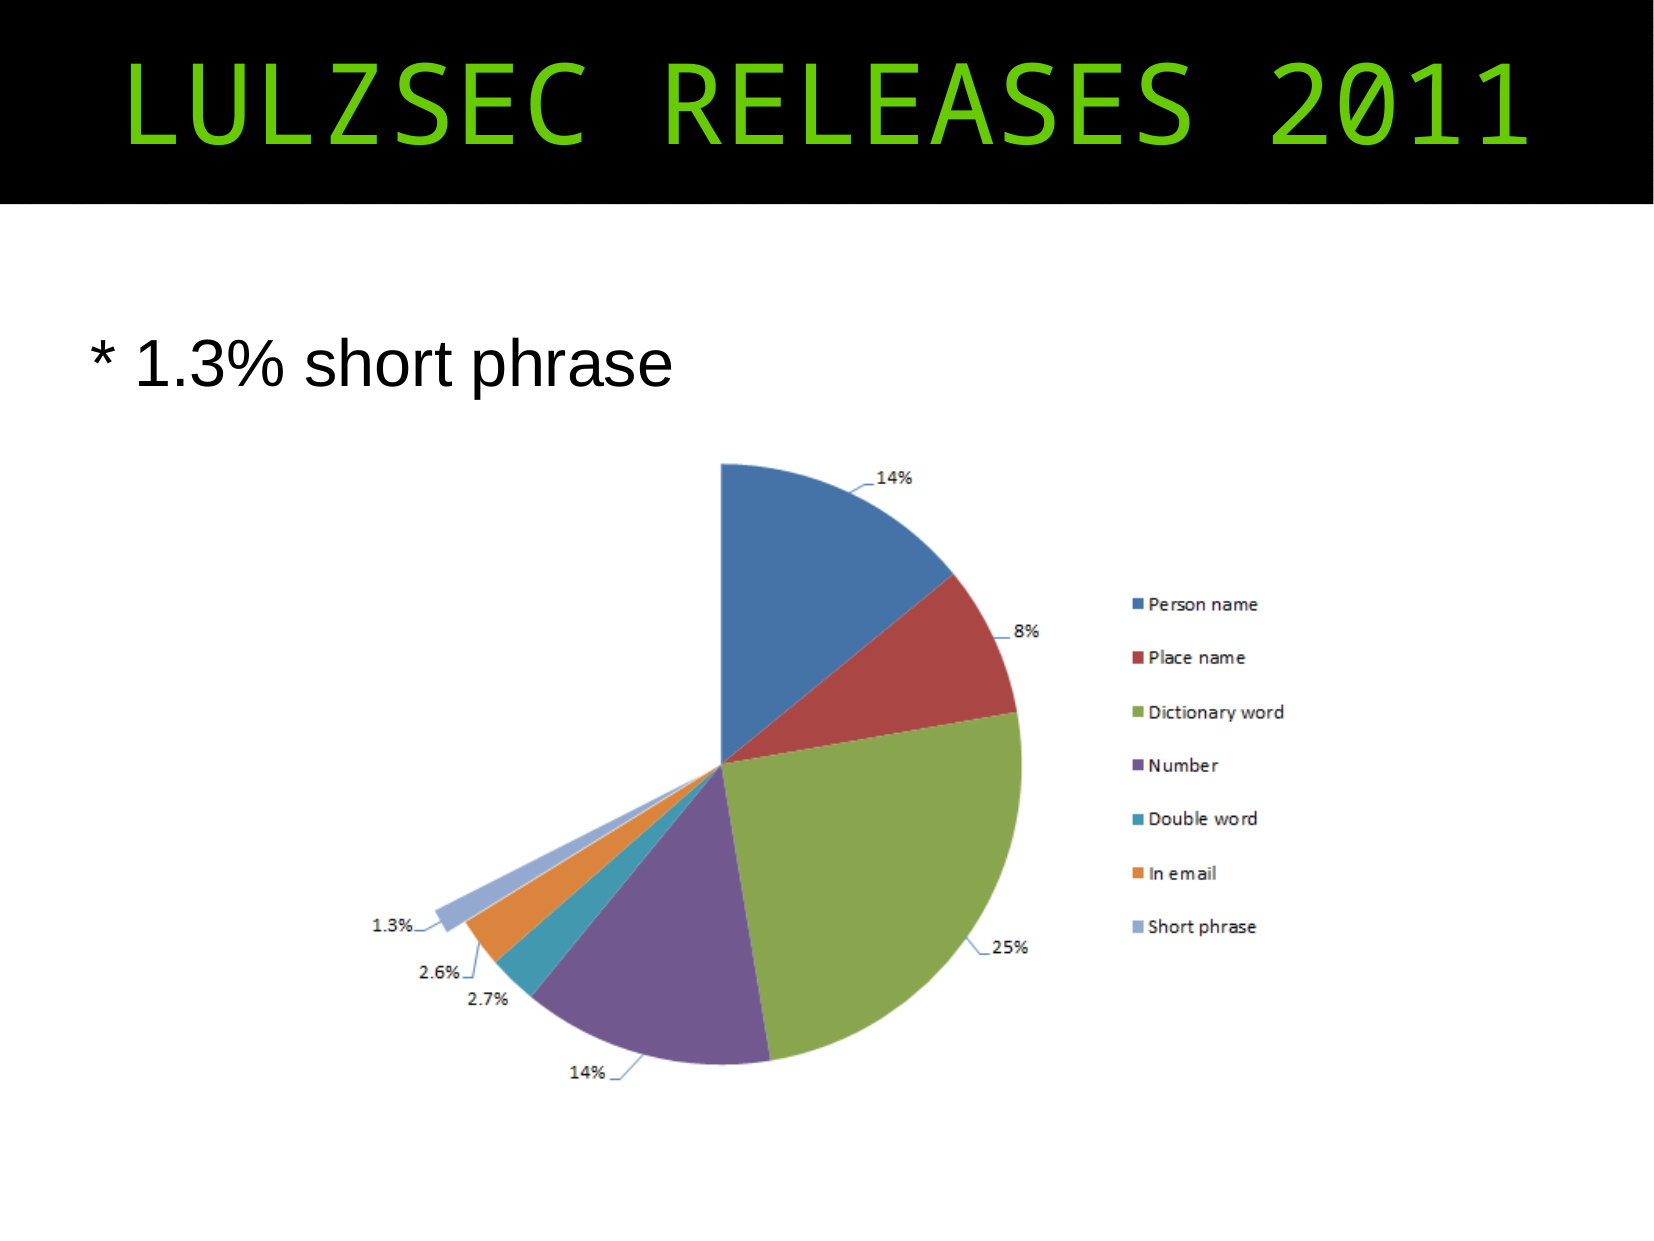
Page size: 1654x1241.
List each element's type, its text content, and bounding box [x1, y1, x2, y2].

title LULZSEC RELEASES 2011 [0, 0, 1654, 205]
picture [353, 434, 1324, 1108]
subtitle * 1.3% short phrase [90, 305, 1561, 421]
